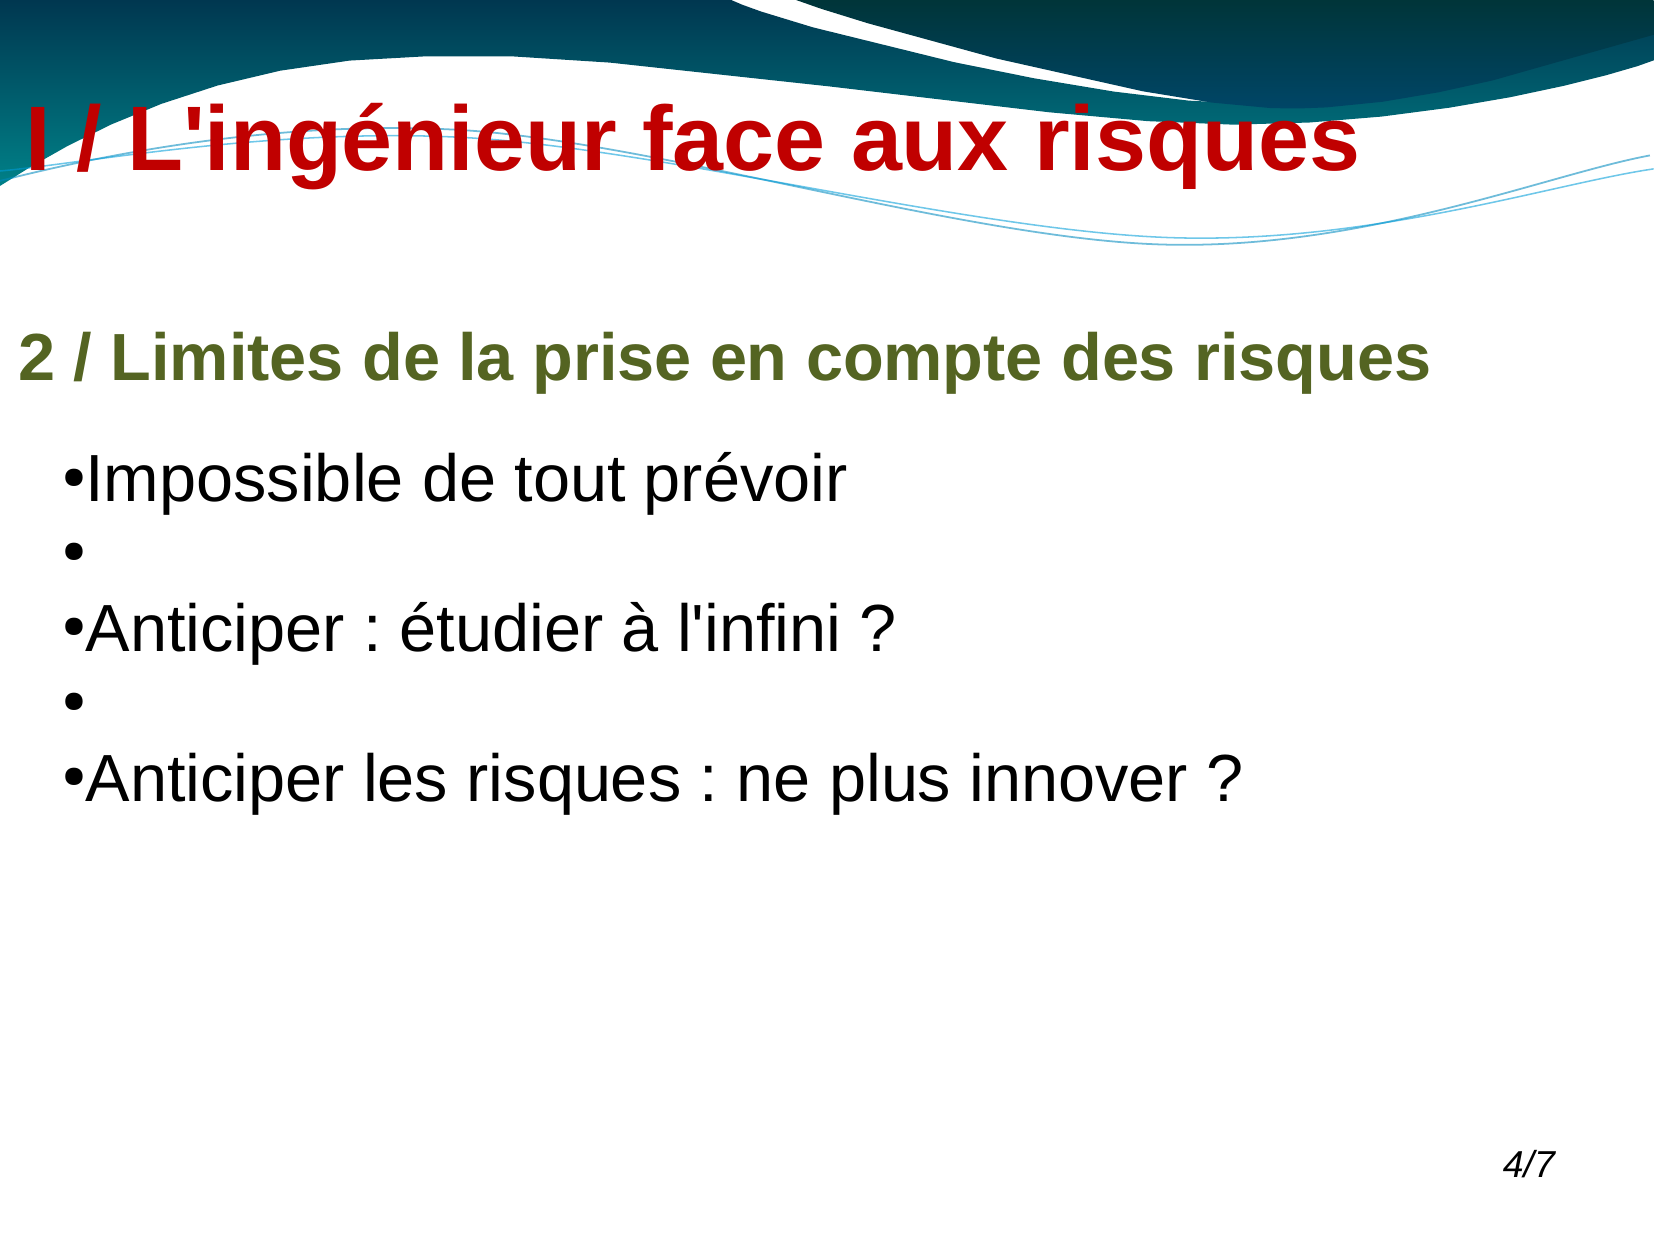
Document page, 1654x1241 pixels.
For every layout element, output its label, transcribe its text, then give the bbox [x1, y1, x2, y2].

text_box Impossible de tout prévoir Anticiper : étudier à l'infini ? Anticiper les risques : ne plus innover ? [47, 434, 1256, 823]
title I / L'ingénieur face aux risques 2 / Limites de la prise en compte des risques [0, 70, 1489, 686]
text_box 4/7 [1488, 1136, 1570, 1193]
